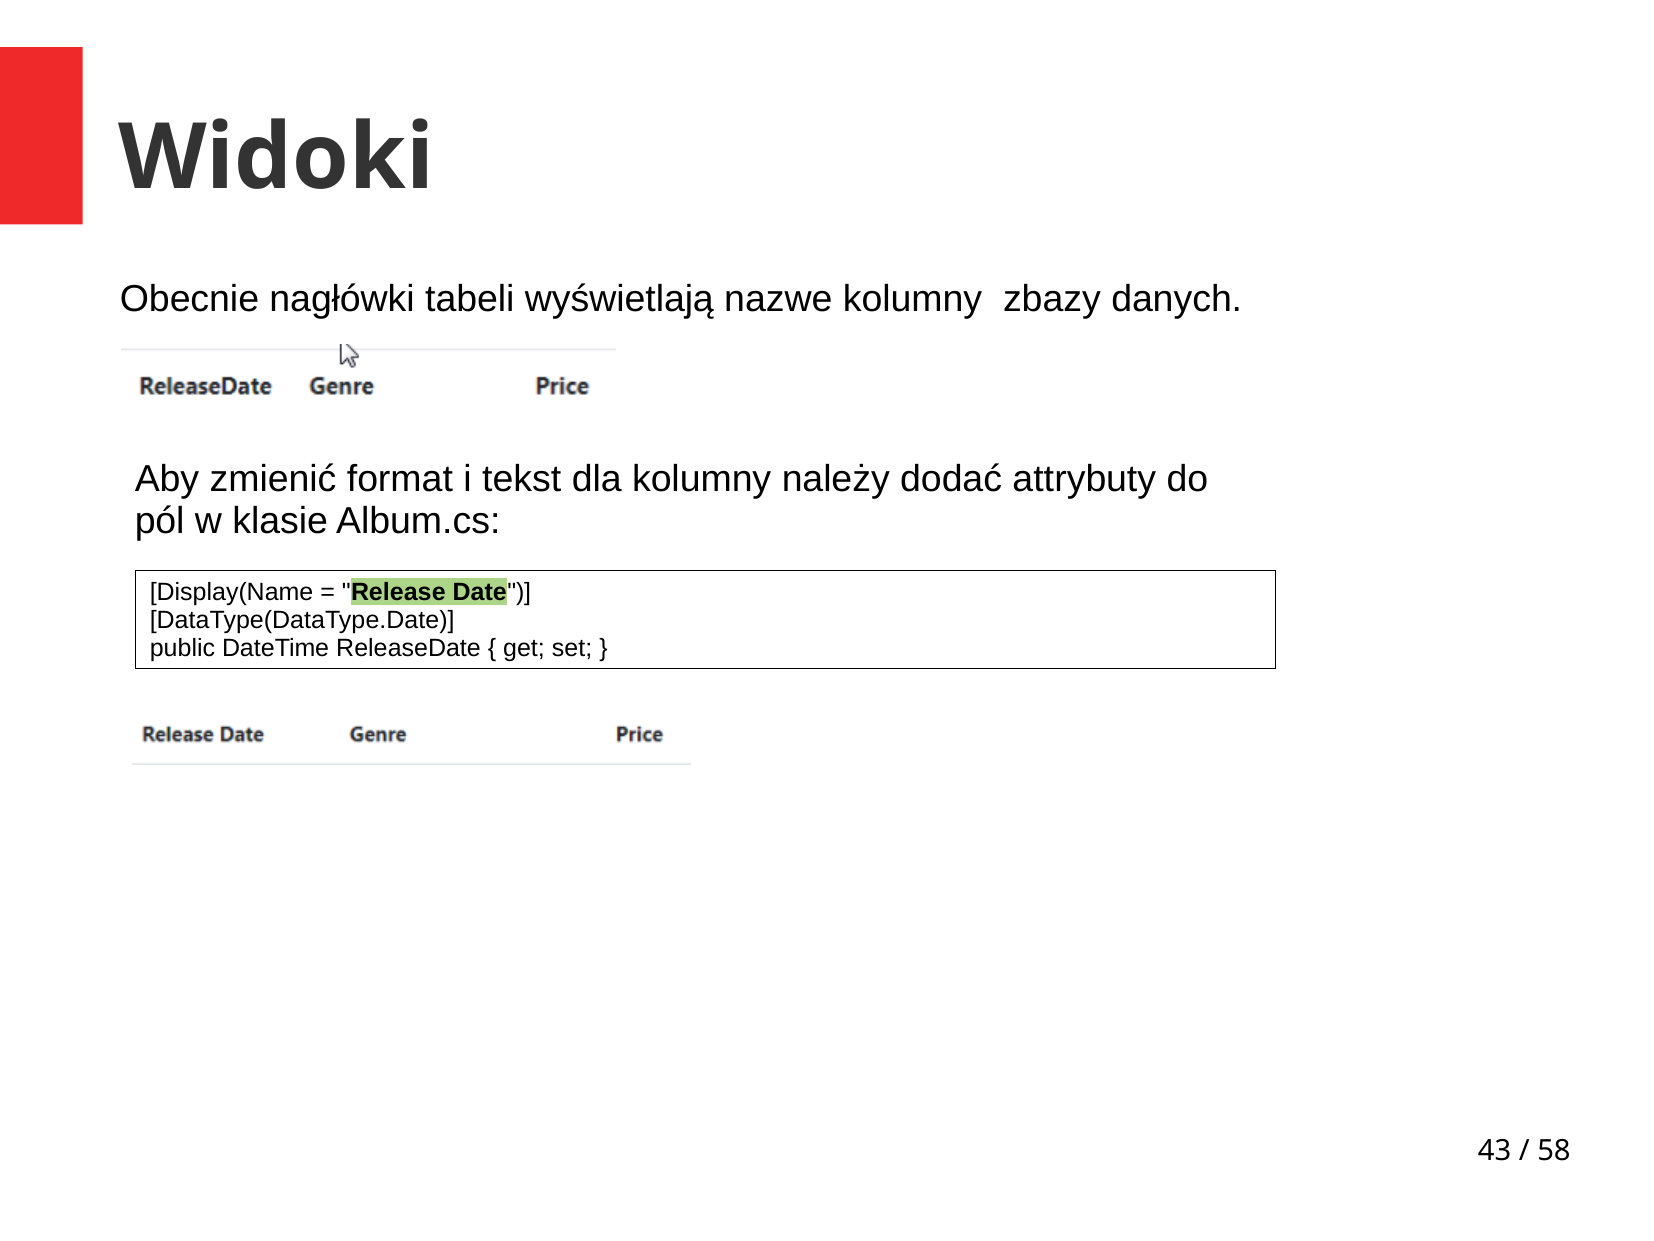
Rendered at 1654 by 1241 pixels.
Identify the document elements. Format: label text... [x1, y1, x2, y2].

title Widoki [118, 49, 1571, 257]
text_box Obecnie nagłówki tabeli wyświetlają nazwe kolumny zbazy danych. [105, 270, 1381, 327]
picture [132, 705, 691, 766]
text_box [Display(Name = "Release Date")] [DataType(DataType.Date)] public DateTime ReleaseDate { get; set; } [135, 570, 1276, 669]
text_box Aby zmienić format i tekst dla kolumny należy dodać attrybuty do pól w klasie Album.cs: [120, 450, 1276, 549]
picture [121, 344, 616, 417]
